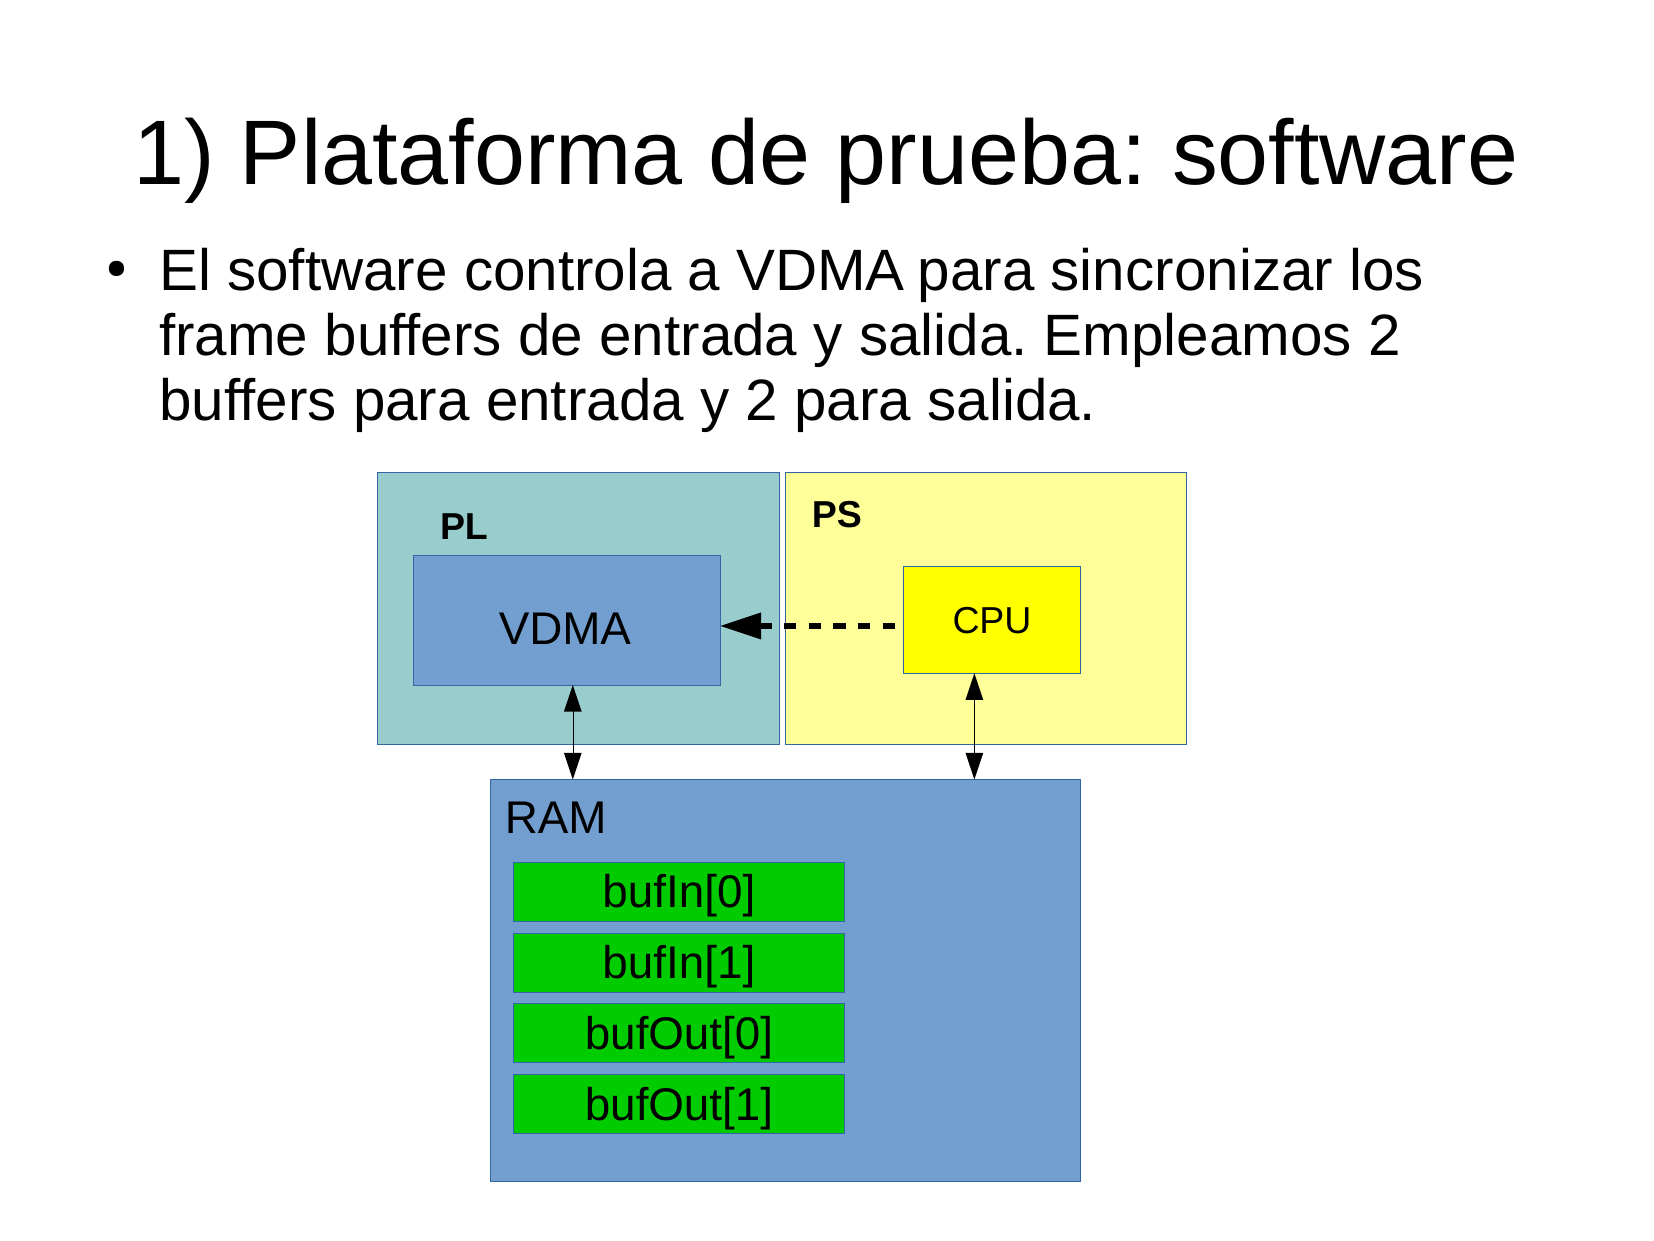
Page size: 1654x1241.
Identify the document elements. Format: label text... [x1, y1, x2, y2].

text_box bufIn[1] [513, 933, 845, 993]
list El software controla a VDMA para sincronizar los frame buffers de entrada y salida. Empleamos 2 buffers para entrada y 2 para salida. [88, 237, 1577, 957]
text_box RAM [490, 784, 622, 851]
text_box VDMA [484, 595, 646, 662]
text_box bufIn[0] [513, 862, 845, 922]
text_box CPU [903, 566, 1081, 674]
text_box [377, 472, 780, 745]
text_box PS [797, 486, 880, 544]
title 1) Plataforma de prueba: software [82, 49, 1571, 257]
text_box [490, 779, 1081, 1182]
text_box bufOut[0] [513, 1003, 845, 1063]
text_box [785, 472, 1187, 745]
text_box bufOut[1] [513, 1074, 845, 1134]
text_box PL [425, 498, 508, 556]
